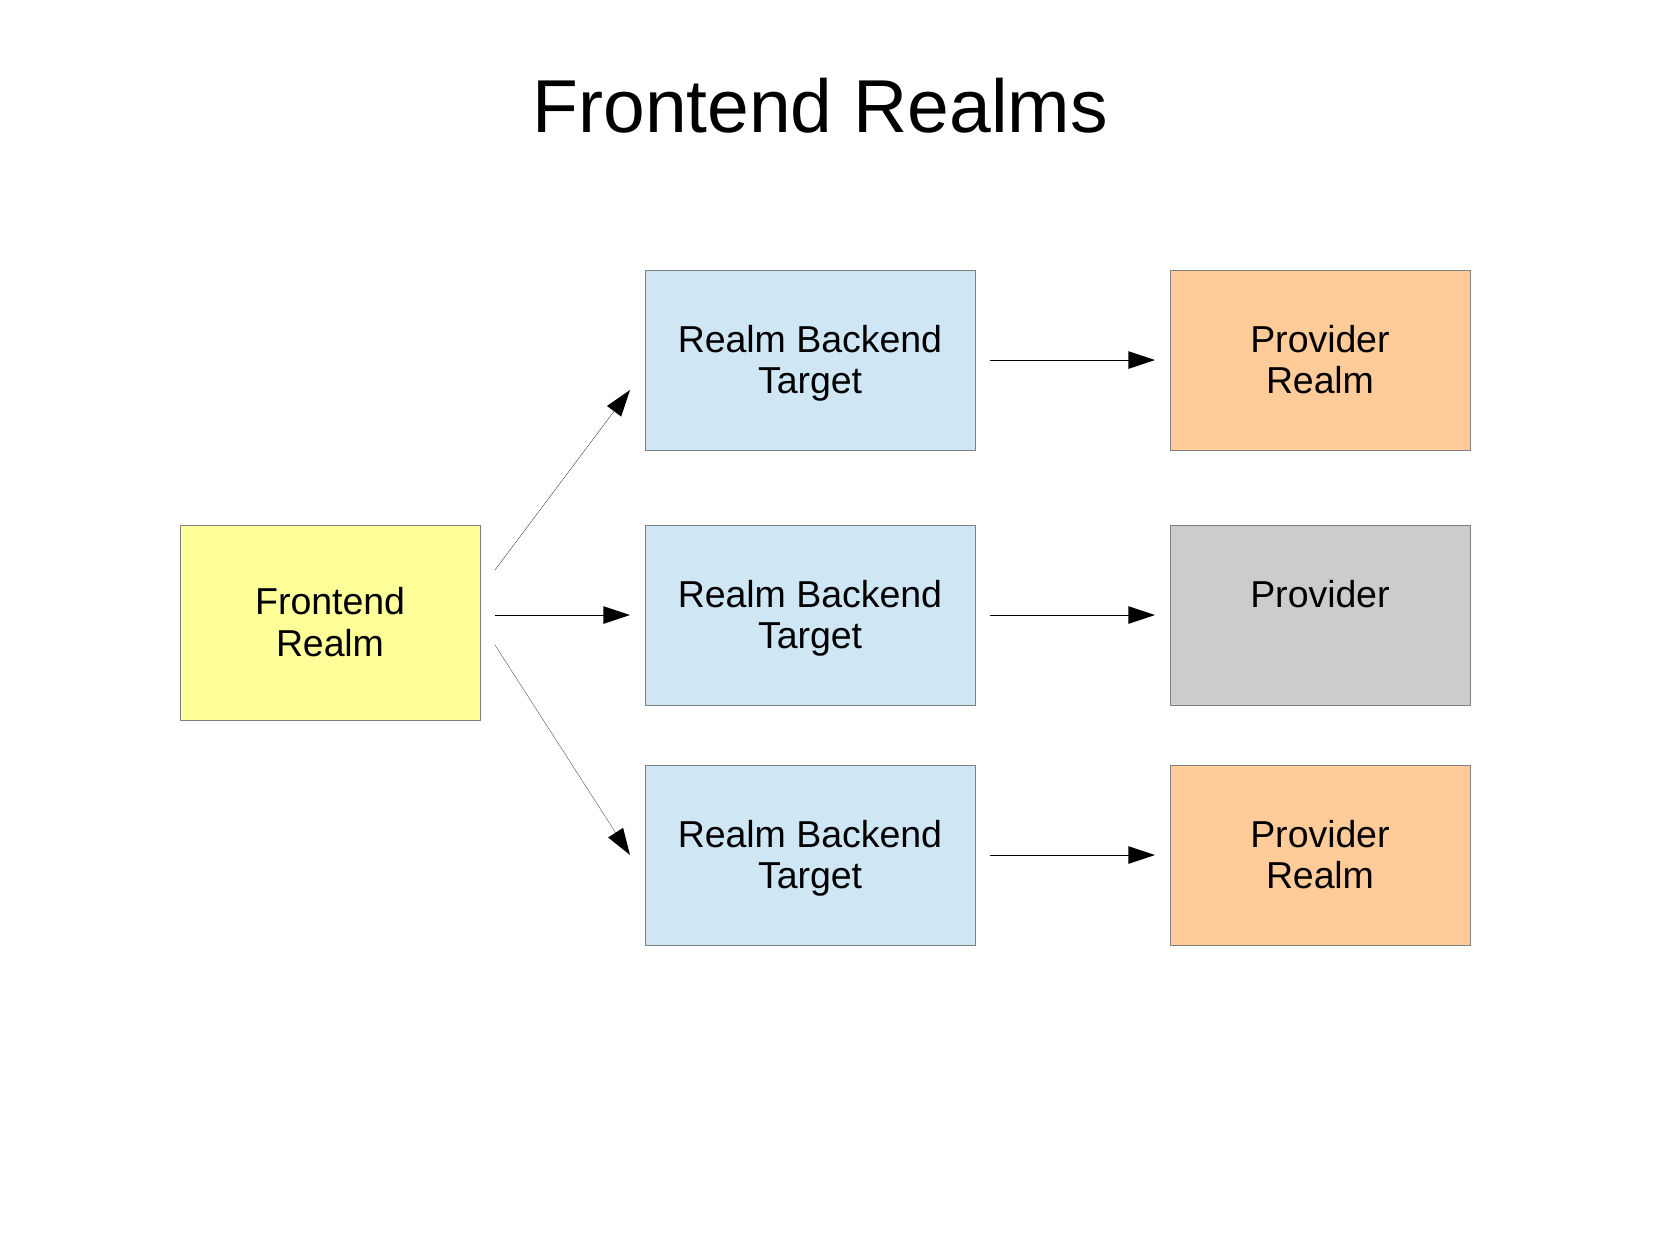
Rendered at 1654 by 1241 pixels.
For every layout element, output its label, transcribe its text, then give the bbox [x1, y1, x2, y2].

text_box Frontend Realm [180, 525, 481, 721]
text_box Realm Backend Target [645, 525, 976, 706]
text_box Provider [1170, 525, 1471, 706]
text_box Provider Realm [1170, 765, 1471, 946]
title Frontend Realms [86, 2, 1576, 211]
text_box Provider Realm [1170, 270, 1471, 451]
text_box Realm Backend Target [645, 765, 976, 946]
text_box Realm Backend Target [645, 270, 976, 451]
